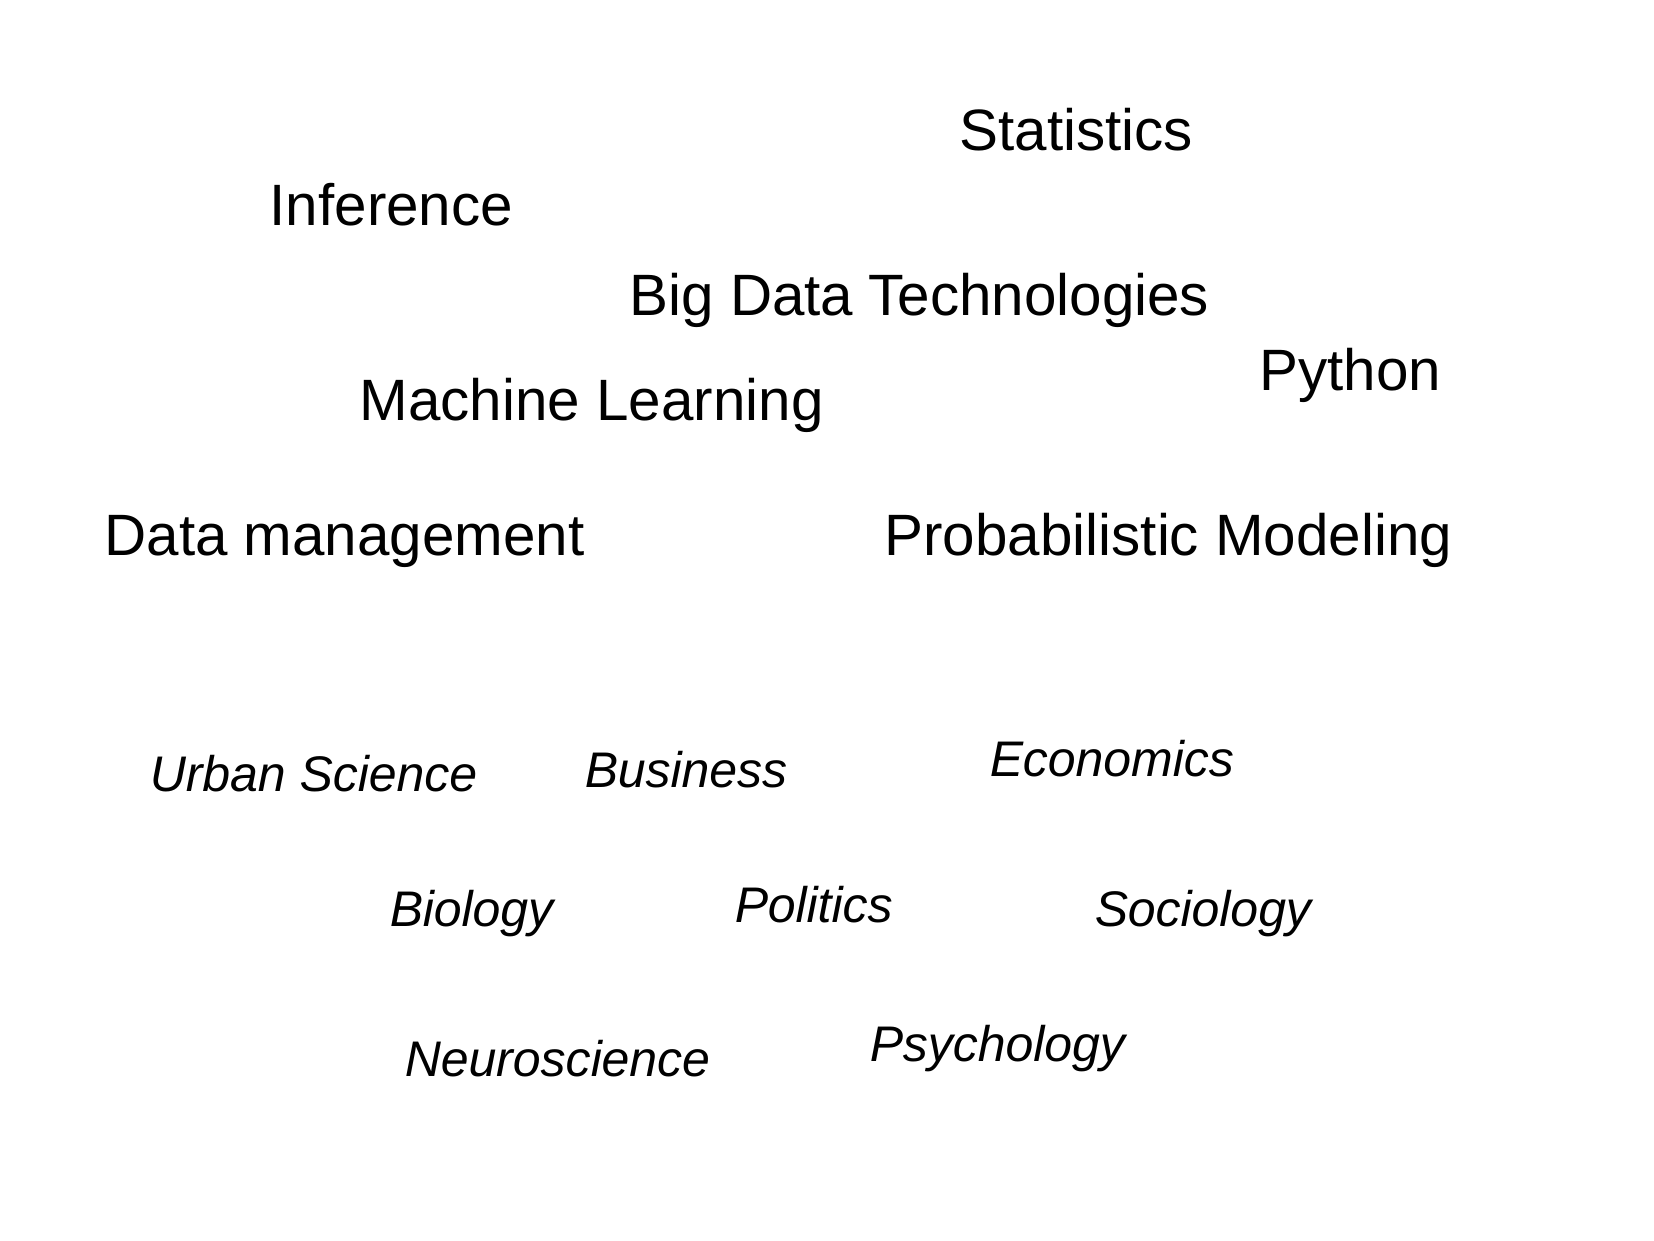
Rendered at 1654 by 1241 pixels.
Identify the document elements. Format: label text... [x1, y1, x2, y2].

text_box Big Data Technologies [615, 255, 1306, 376]
text_box Inference [255, 165, 841, 301]
text_box Biology [375, 873, 766, 946]
text_box Politics [720, 870, 991, 991]
text_box Sociology [1080, 873, 1576, 946]
text_box Economics [975, 723, 1306, 796]
text_box Machine Learning [345, 360, 916, 466]
text_box Business [570, 735, 826, 807]
text_box Statistics [945, 90, 1261, 171]
text_box Python [1245, 330, 1531, 466]
text_box Urban Science [135, 738, 496, 811]
text_box Neuroscience [390, 1023, 781, 1096]
text_box Data management [90, 495, 721, 586]
text_box Psychology [855, 1008, 1171, 1081]
text_box Probabilistic Modeling [870, 495, 1501, 576]
